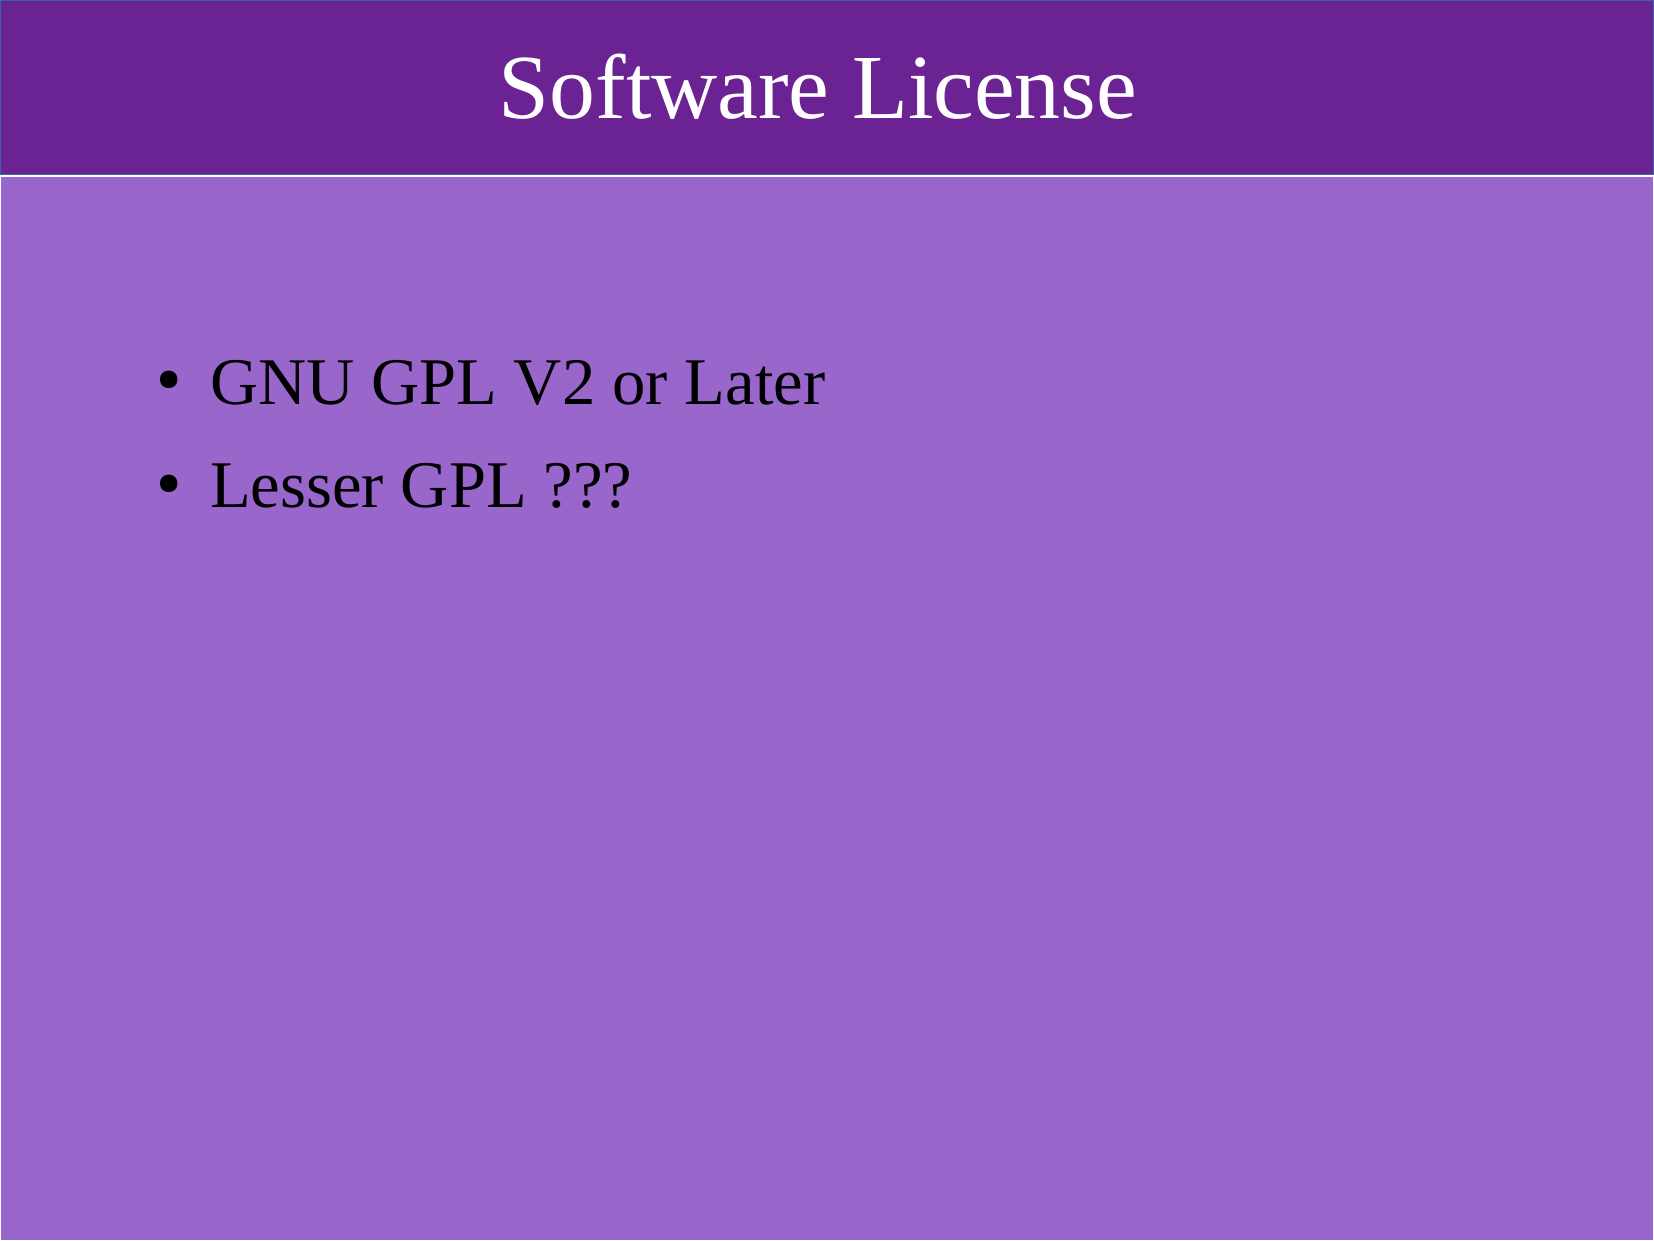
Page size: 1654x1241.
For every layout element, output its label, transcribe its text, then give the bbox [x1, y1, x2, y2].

list GNU GPL V2 or Later Lesser GPL ??? [121, 344, 1534, 1127]
title Software License [112, 0, 1525, 175]
